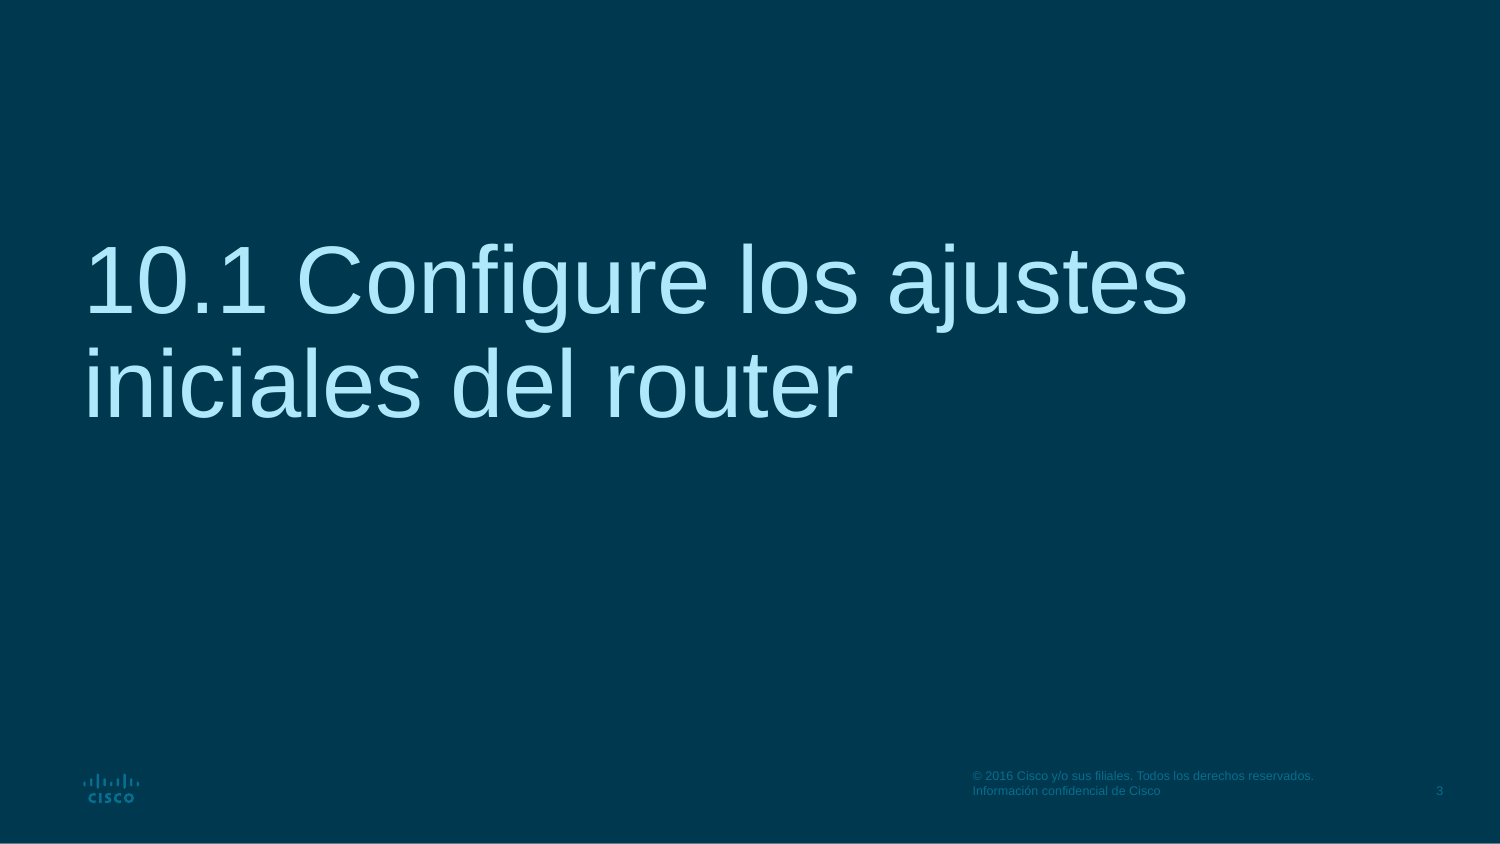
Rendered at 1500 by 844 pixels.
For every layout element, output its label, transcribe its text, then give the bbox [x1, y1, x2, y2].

title 10.1 Configure los ajustes iniciales del router [68, 293, 1315, 446]
